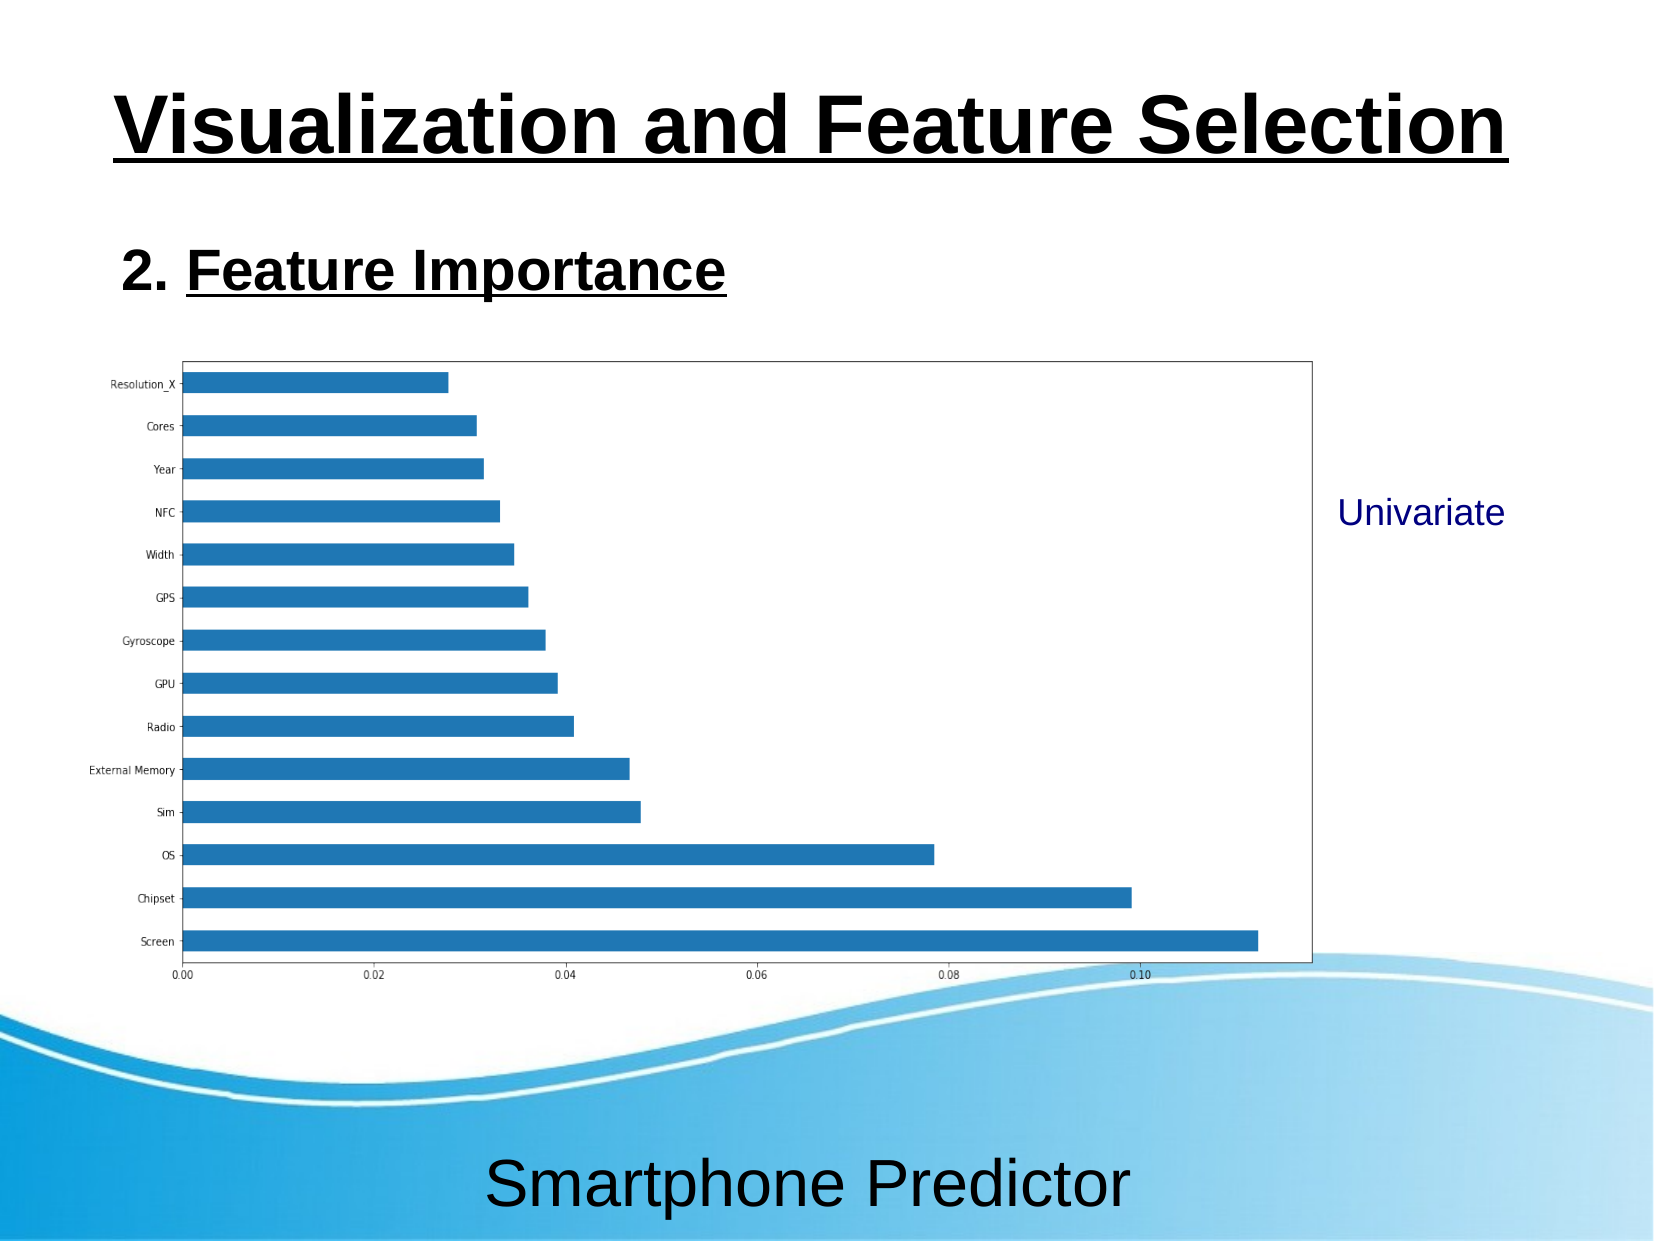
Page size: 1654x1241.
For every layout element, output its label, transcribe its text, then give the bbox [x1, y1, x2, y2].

text_box Visualization and Feature Selection [98, 70, 1524, 179]
text_box 2. Feature Importance [106, 230, 1524, 331]
picture [0, 350, 1654, 1241]
text_box Univariate [1322, 484, 1619, 555]
list Smartphone Predictor [413, 1145, 1264, 1231]
